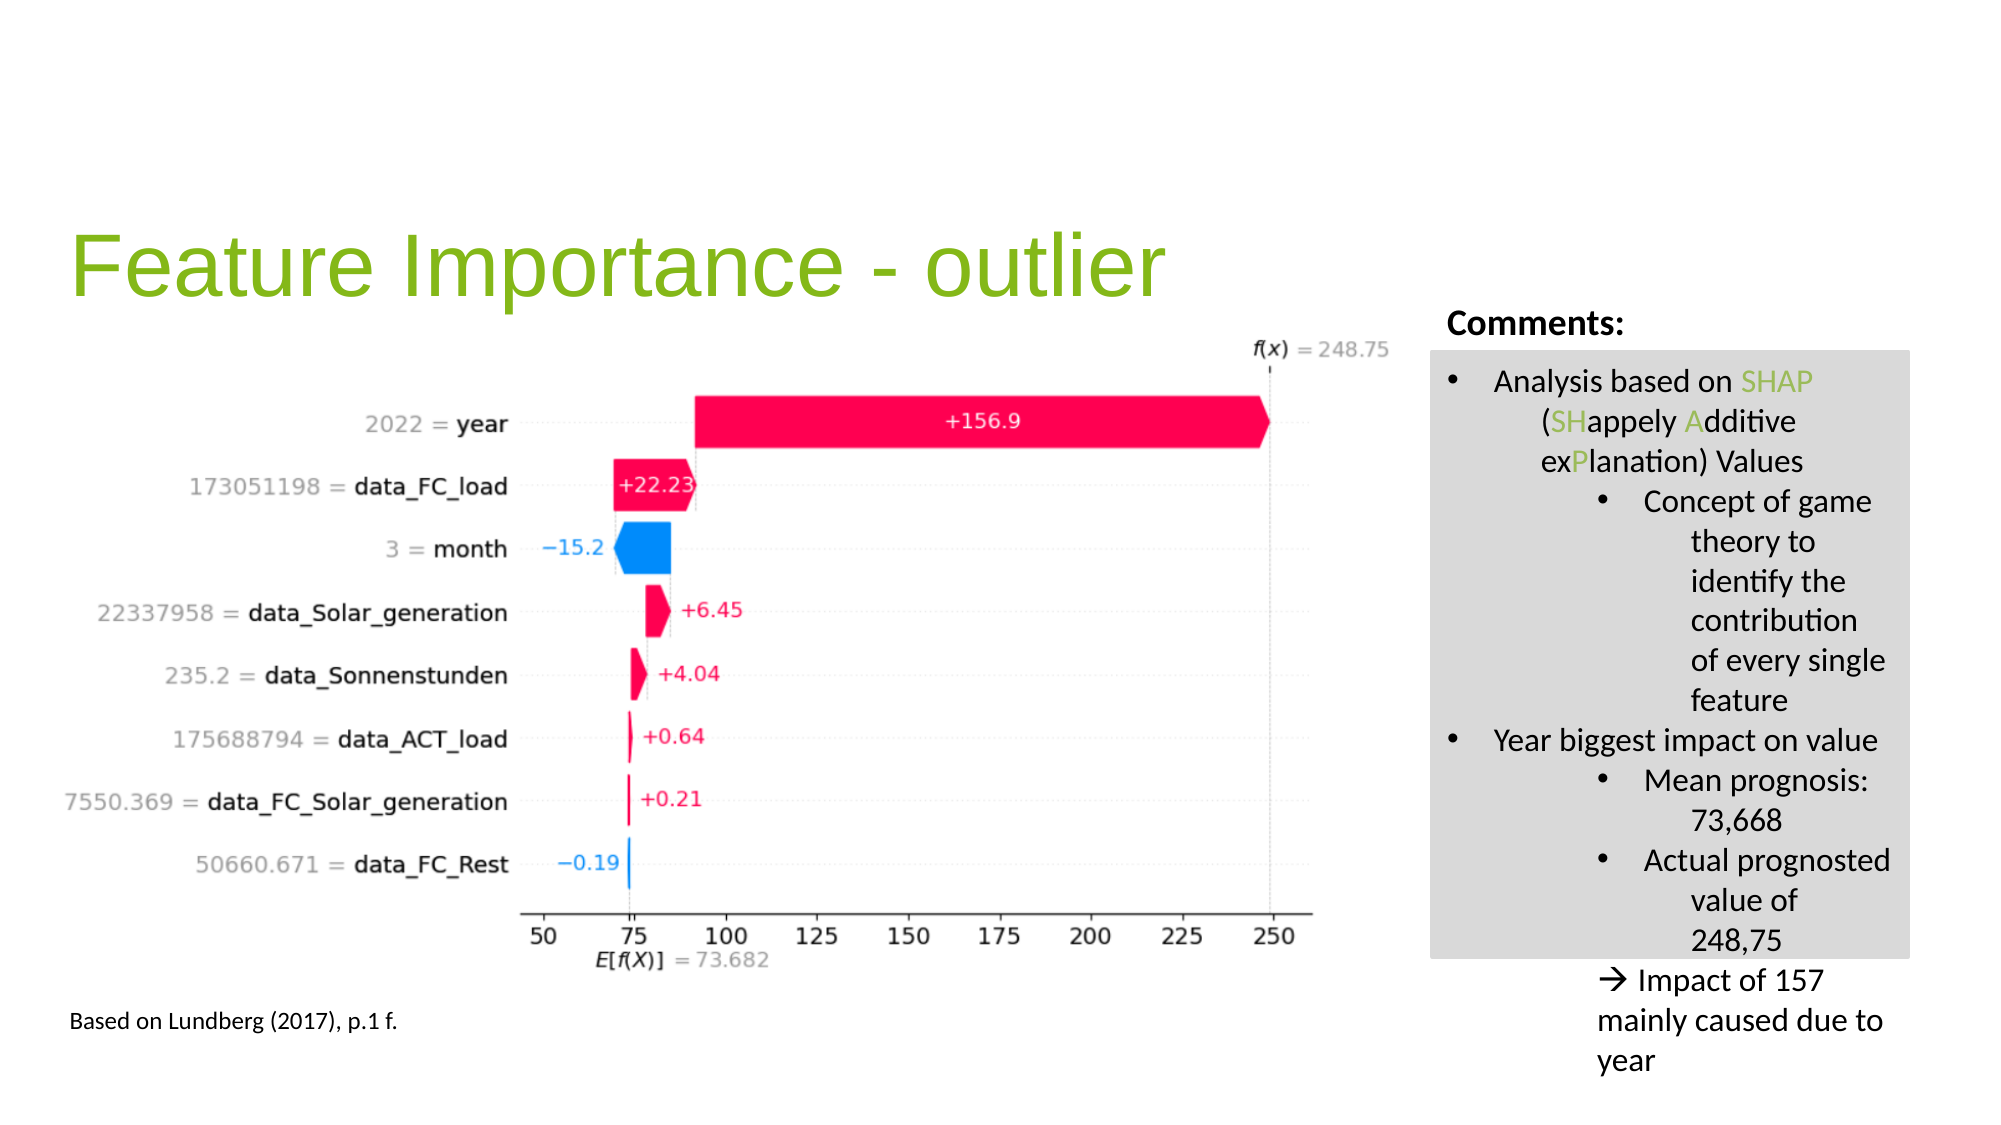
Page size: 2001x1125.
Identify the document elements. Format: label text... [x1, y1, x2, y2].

text_box Analysis based on SHAP (SHappely Additive exPlanation) Values Concept of game theory to identify the contribution of every single feature Year biggest impact on value Mean prognosis: 73,668 Actual prognosted value of 248,75  Impact of 157 mainly caused due to year [1432, 352, 1908, 957]
picture [54, 332, 1402, 998]
text_box Based on Lundberg (2017), p.1 f. [54, 996, 1067, 1043]
title Feature Importance - outlier [55, 200, 1946, 311]
text_box Comments: [1432, 290, 1712, 351]
